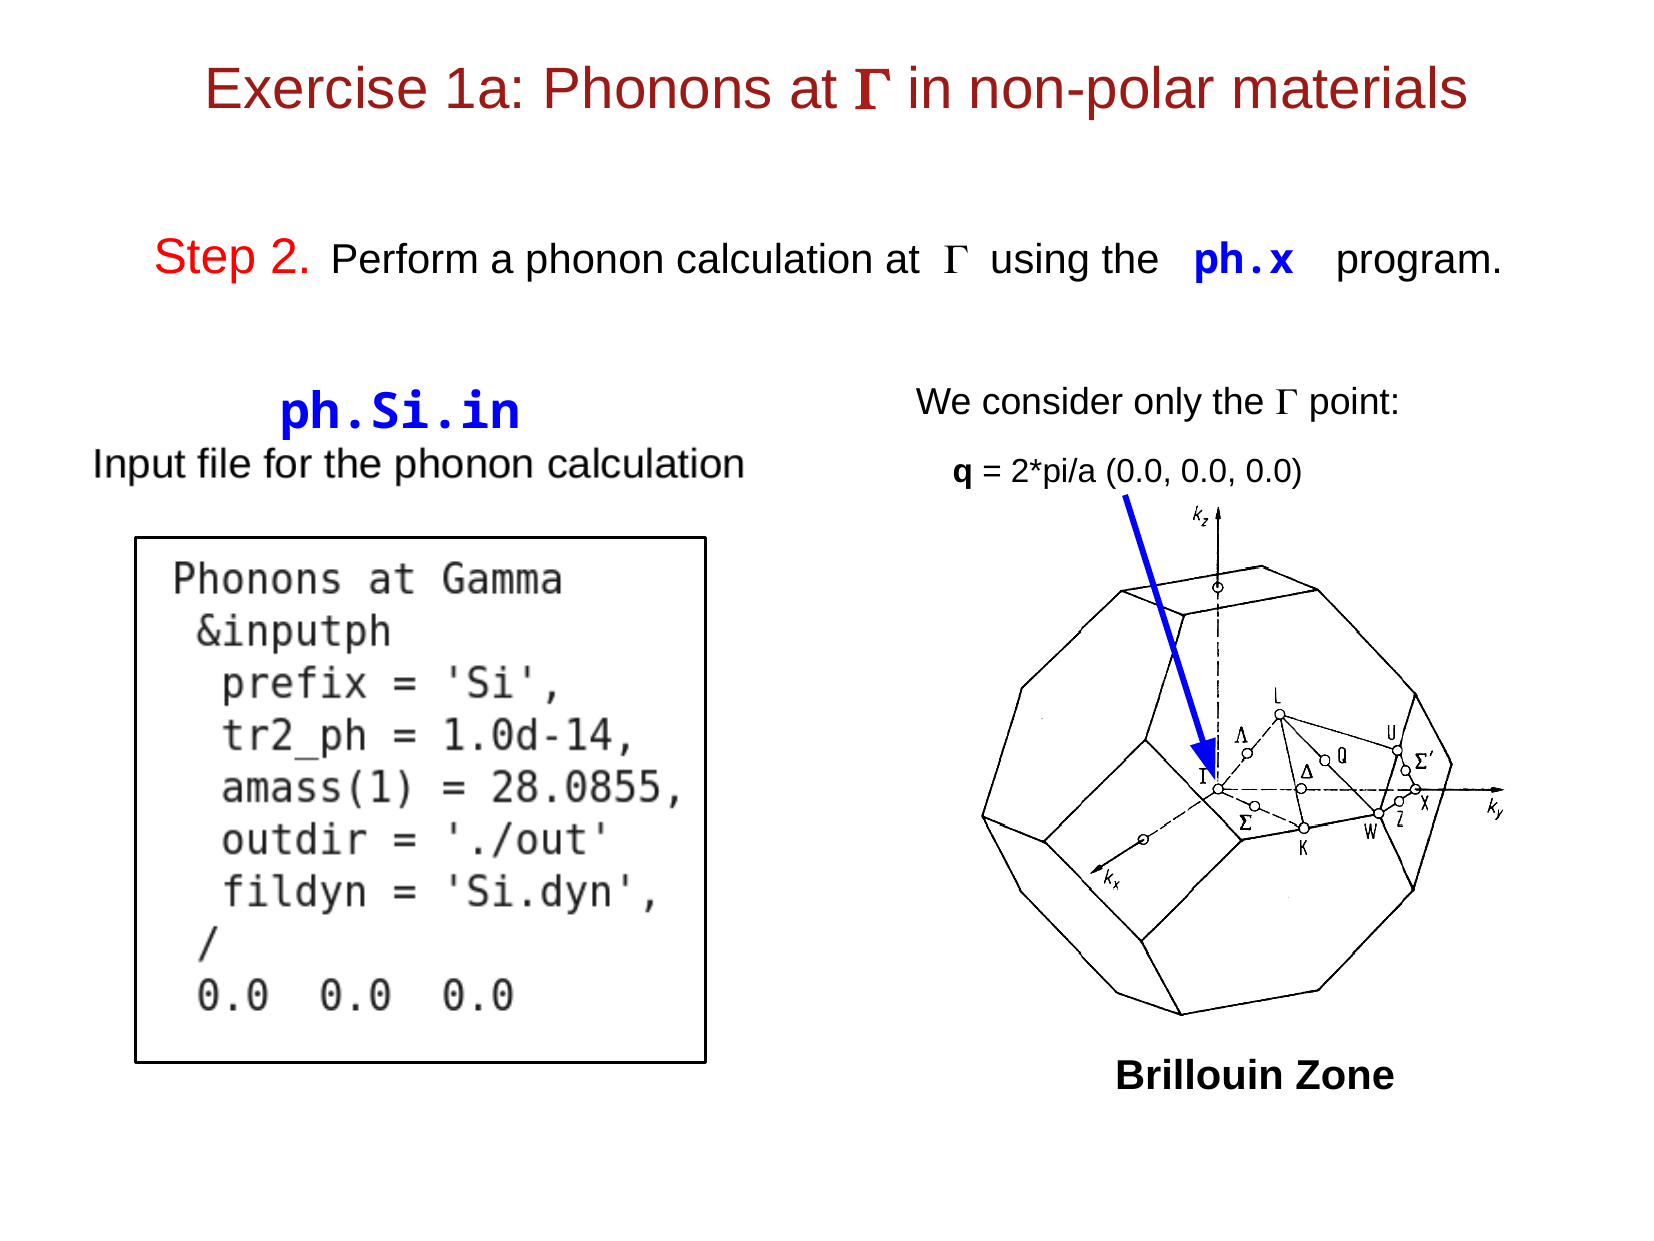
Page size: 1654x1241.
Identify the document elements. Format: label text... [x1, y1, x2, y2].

list ph.Si.in [210, 375, 612, 462]
list Brillouin Zone [1044, 1029, 1420, 1146]
picture [86, 441, 751, 493]
list Step 2. Perform a phonon calculation at Γ using the ph.x program. [82, 213, 1571, 331]
picture [161, 552, 691, 1033]
list We consider only the Γ point: q = 2*pi/a (0.0, 0.0, 0.0) [826, 380, 1502, 516]
title Exercise 1a: Phonons at Γ in non-polar materials [82, 0, 1571, 192]
picture [975, 504, 1510, 1019]
